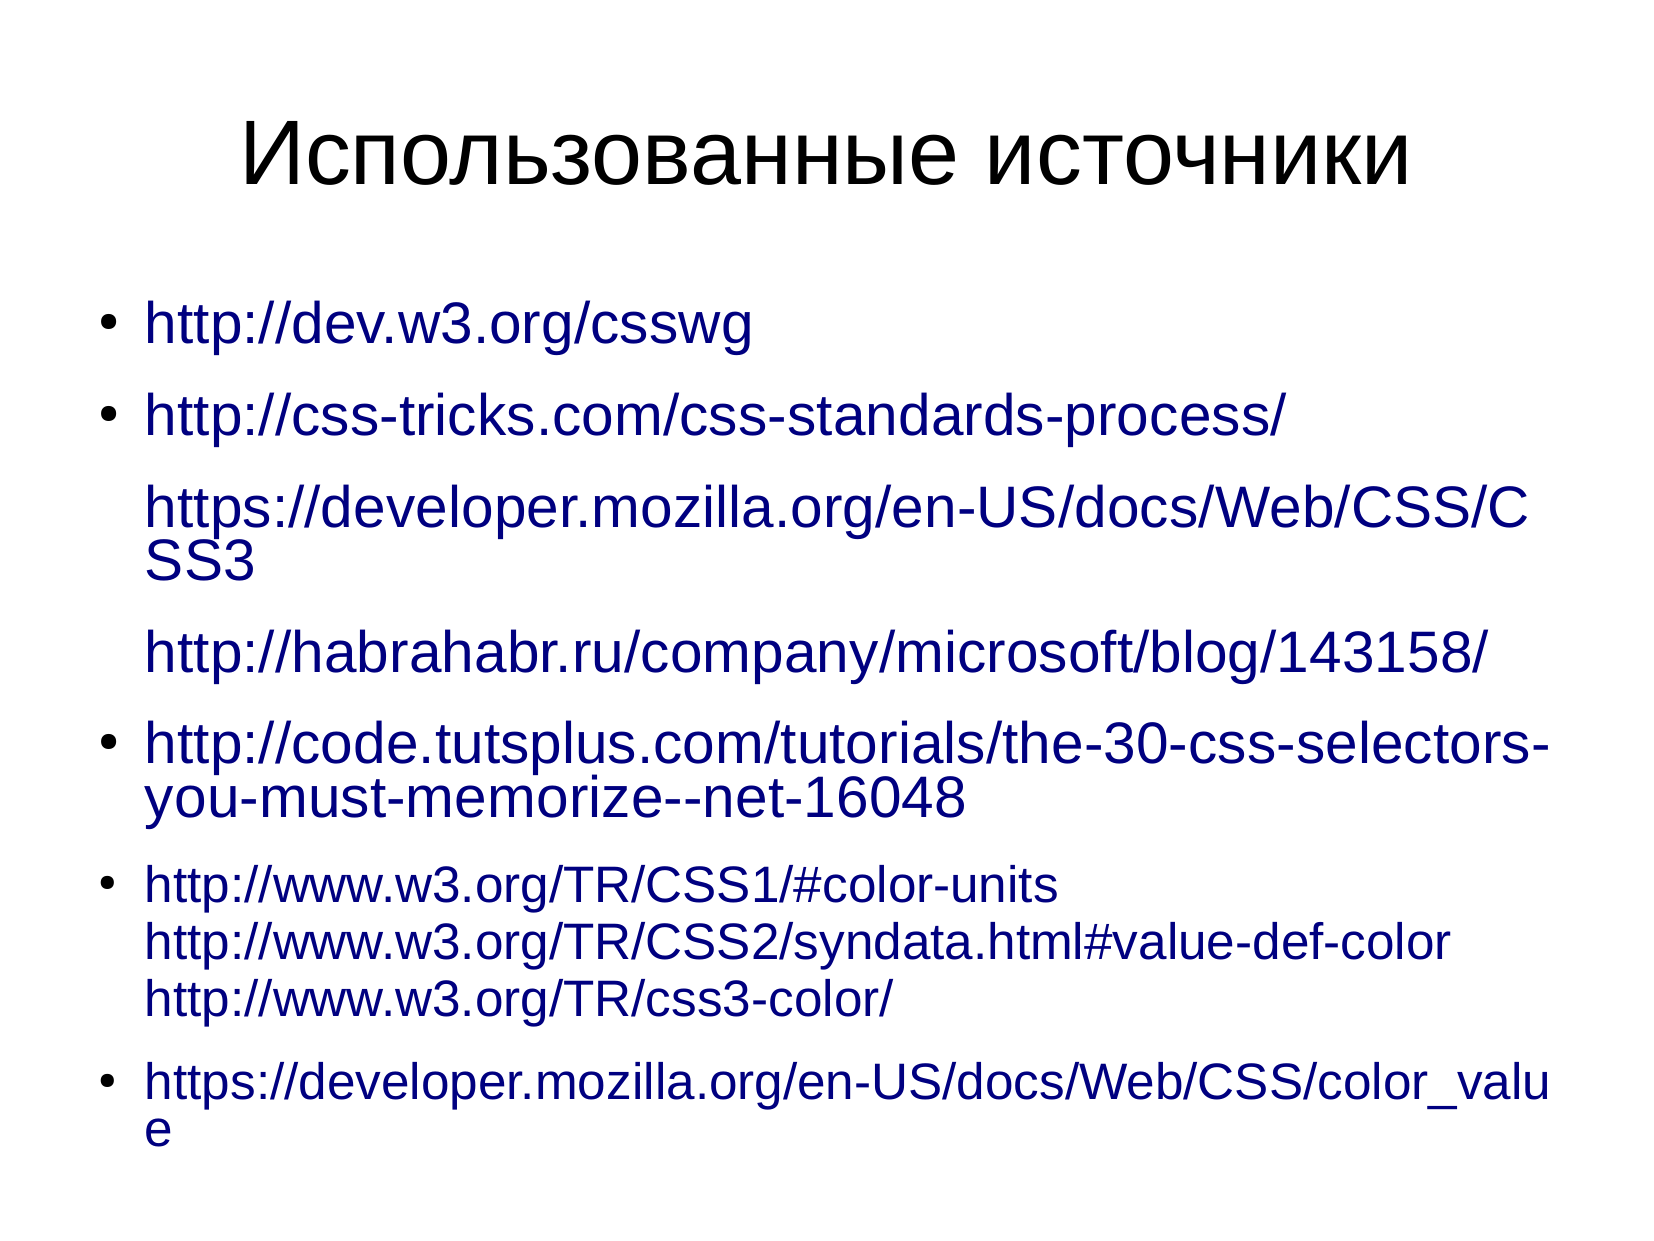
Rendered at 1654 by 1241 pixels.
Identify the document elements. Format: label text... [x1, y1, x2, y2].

title Использованные источники [82, 49, 1571, 257]
list http://dev.w3.org/csswg http://css-tricks.com/css-standards-process/ https://developer.mozilla.org/en-US/docs/Web/CSS/CSS3 http://habrahabr.ru/company/microsoft/blog/143158/ http://code.tutsplus.com/tutorials/the-30-css-selectors-you-must-memorize--net-16048 http://www.w3.org/TR/CSS1/#color-units http://www.w3.org/TR/CSS2/syndata.html#value-def-color http://www.w3.org/TR/css3-color/ https://developer.mozilla.org/en-US/docs/Web/CSS/color_value [82, 290, 1571, 1010]
